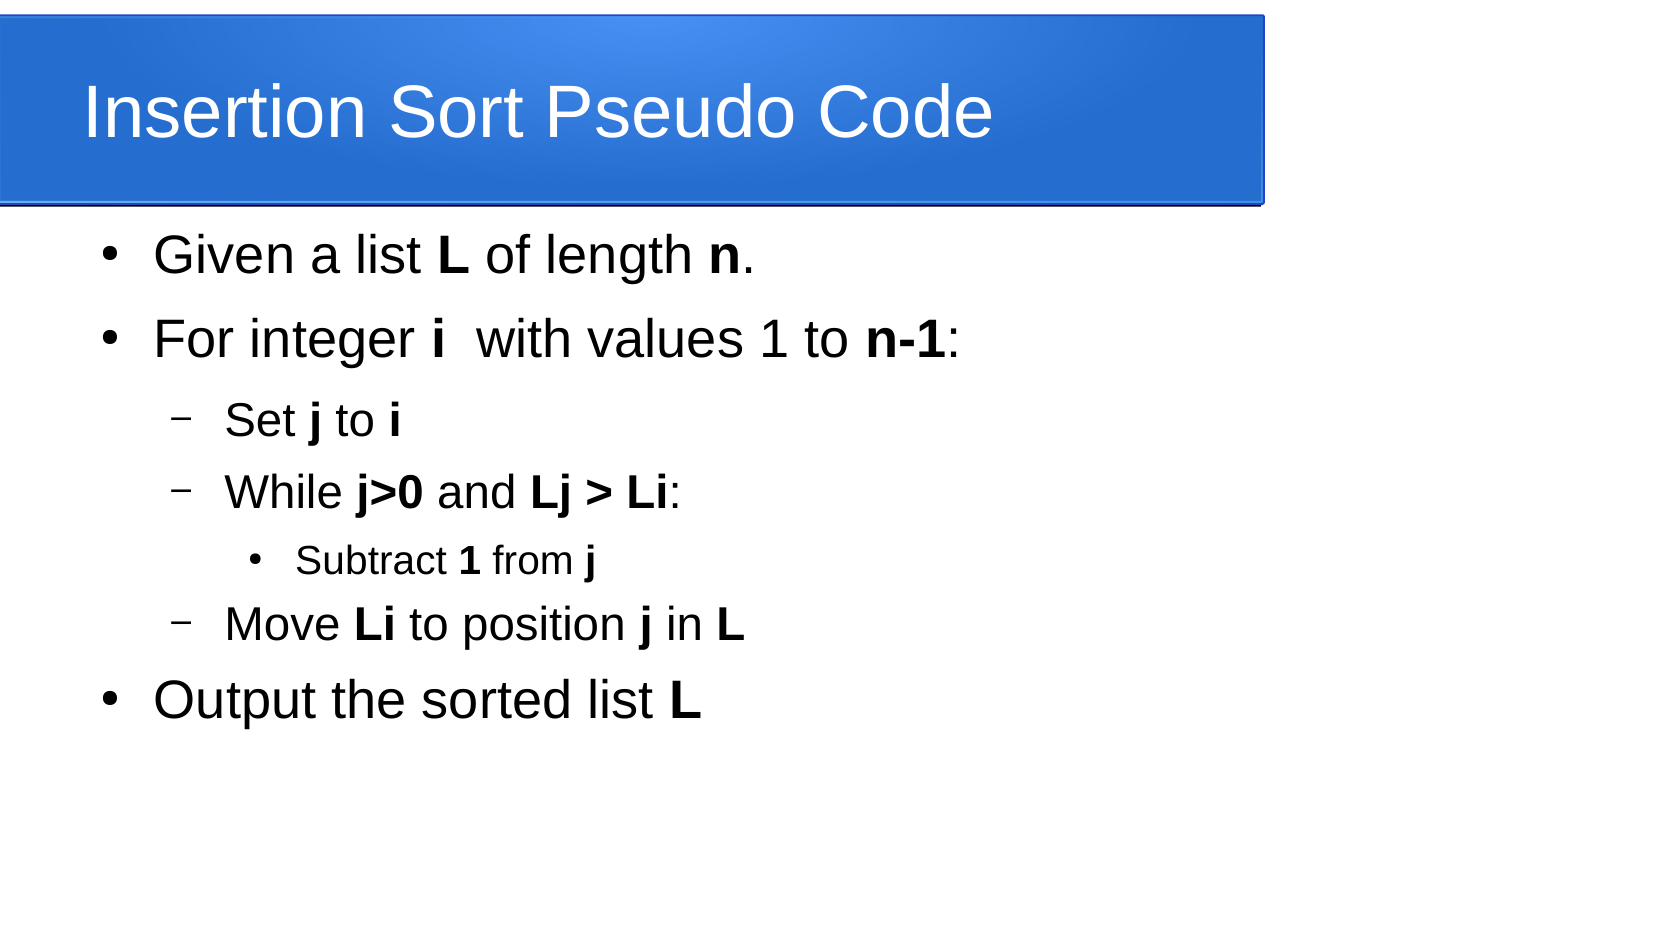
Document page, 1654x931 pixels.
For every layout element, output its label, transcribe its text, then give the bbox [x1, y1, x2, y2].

title Insertion Sort Pseudo Code [82, 35, 1235, 189]
list Given a list L of length n. For integer i with values 1 to n-1: Set j to i While j>0 and Lj > Li: Subtract 1 from j Move Li to position j in L Output the sorted list L [82, 224, 1571, 764]
